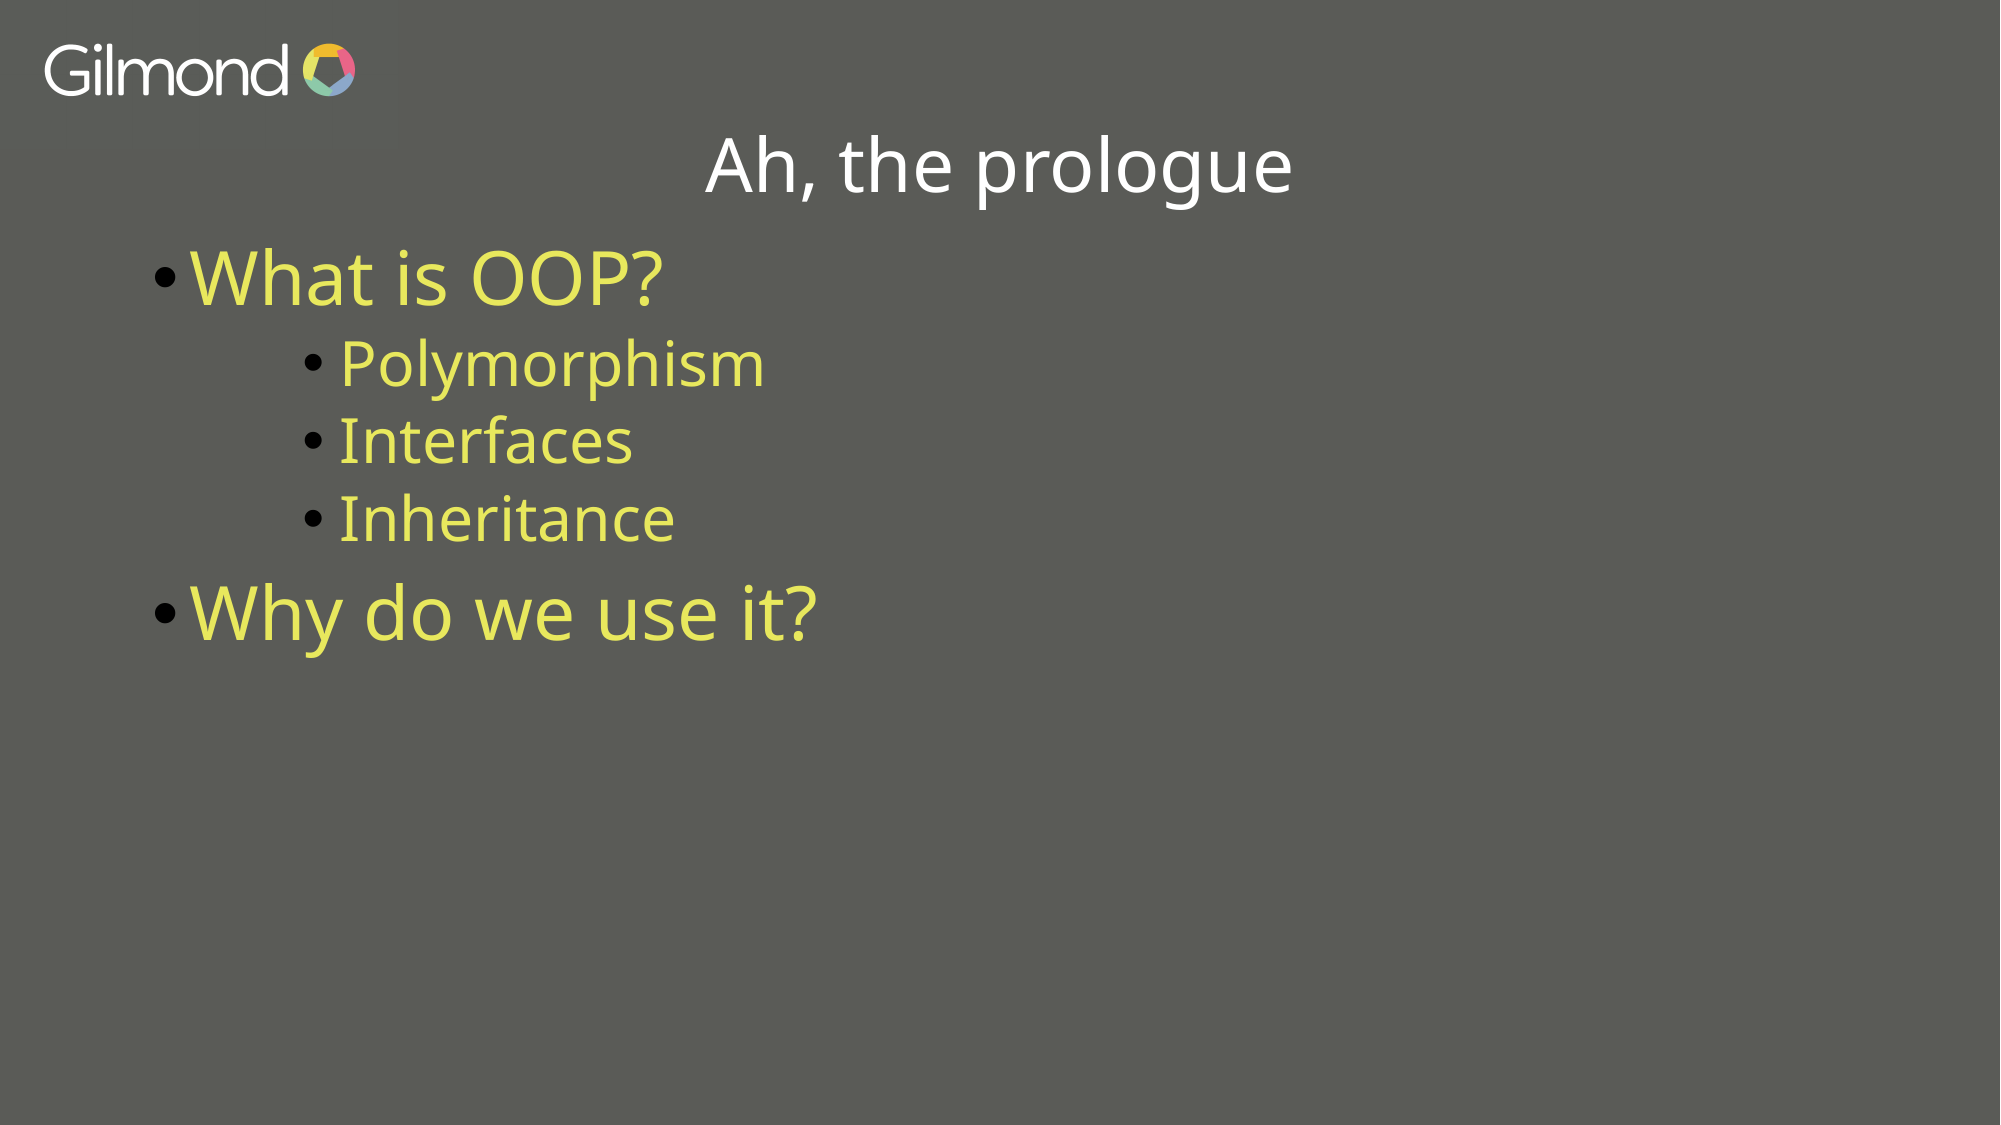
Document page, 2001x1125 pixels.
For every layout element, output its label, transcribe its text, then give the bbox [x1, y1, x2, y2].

list What is OOP? Polymorphism Interfaces Inheritance Why do we use it? [137, 233, 1863, 1053]
title Ah, the prologue [137, 59, 1863, 233]
picture [0, 0, 399, 149]
